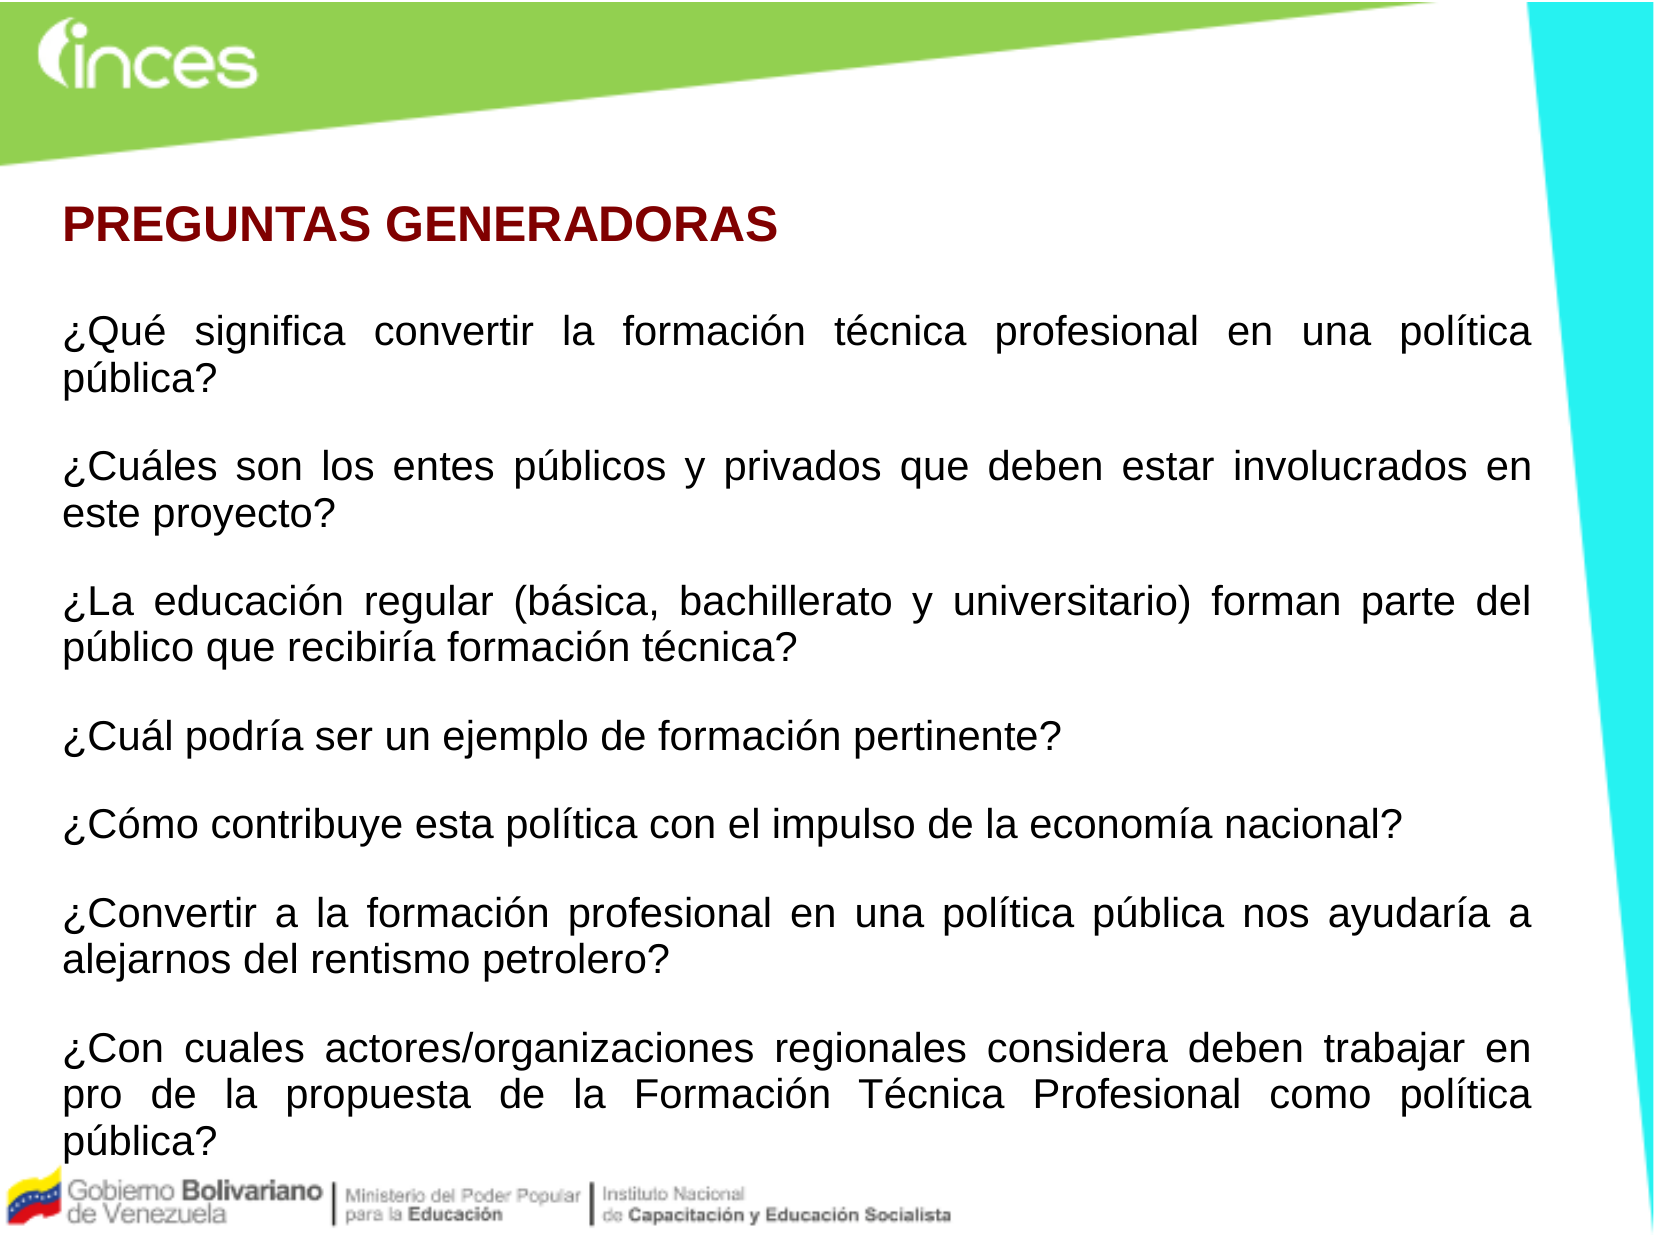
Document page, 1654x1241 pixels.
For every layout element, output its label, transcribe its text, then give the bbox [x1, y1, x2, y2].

text_box PREGUNTAS GENERADORAS ¿Qué significa convertir la formación técnica profesional en una política pública? ¿Cuáles son los entes públicos y privados que deben estar involucrados en este proyecto? ¿La educación regular (básica, bachillerato y universitario) forman parte del público que recibiría formación técnica? ¿Cuál podría ser un ejemplo de formación pertinente? ¿Cómo contribuye esta política con el impulso de la economía nacional? ¿Convertir a la formación profesional en una política pública nos ayudaría a alejarnos del rentismo petrolero? ¿Con cuales actores/organizaciones regionales considera deben trabajar en pro de la propuesta de la Formación Técnica Profesional como política pública? [47, 188, 1548, 1172]
picture [0, 2, 1654, 1235]
